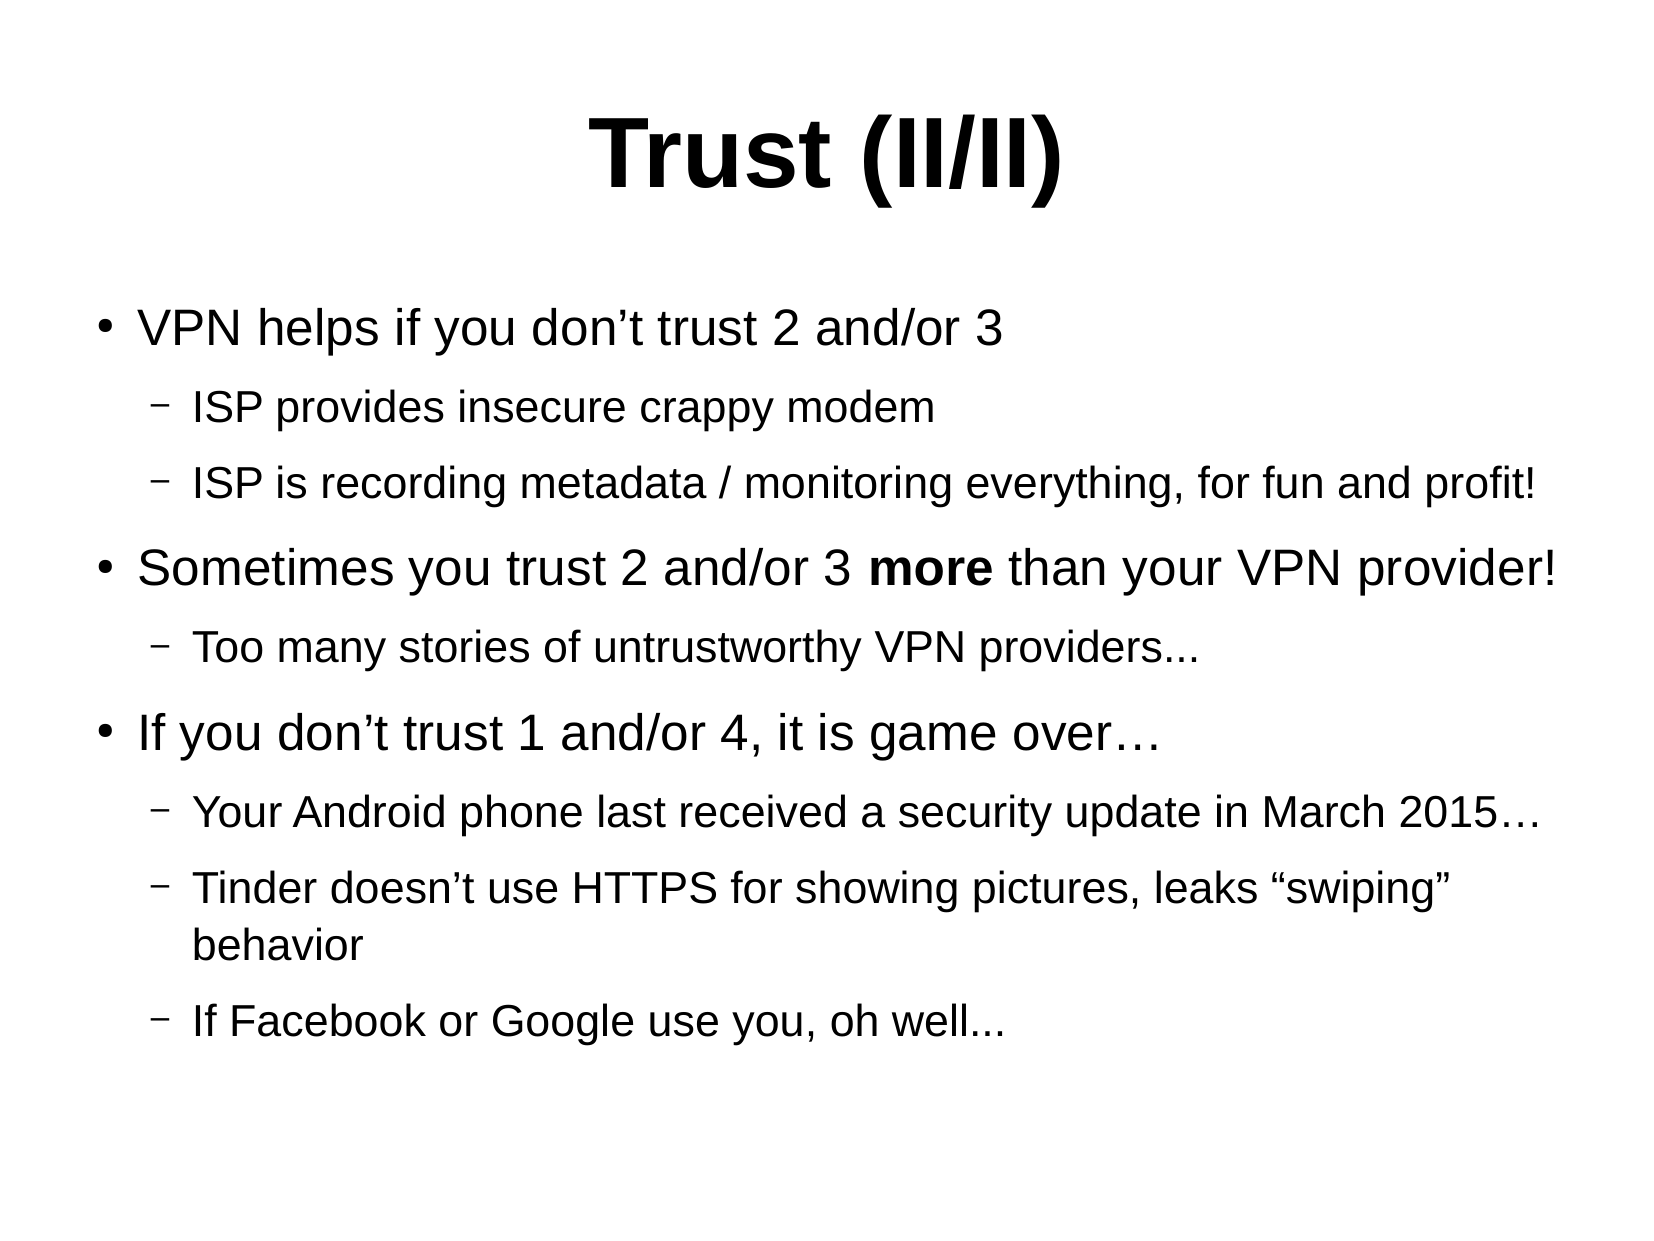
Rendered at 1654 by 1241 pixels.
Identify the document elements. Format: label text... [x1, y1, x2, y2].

title Trust (II/II) [82, 49, 1571, 257]
list VPN helps if you don’t trust 2 and/or 3 ISP provides insecure crappy modem ISP is recording metadata / monitoring everything, for fun and profit! Sometimes you trust 2 and/or 3 more than your VPN provider! Too many stories of untrustworthy VPN providers... If you don’t trust 1 and/or 4, it is game over… Your Android phone last received a security update in March 2015… Tinder doesn’t use HTTPS for showing pictures, leaks “swiping” behavior If Facebook or Google use you, oh well... [82, 290, 1571, 1156]
